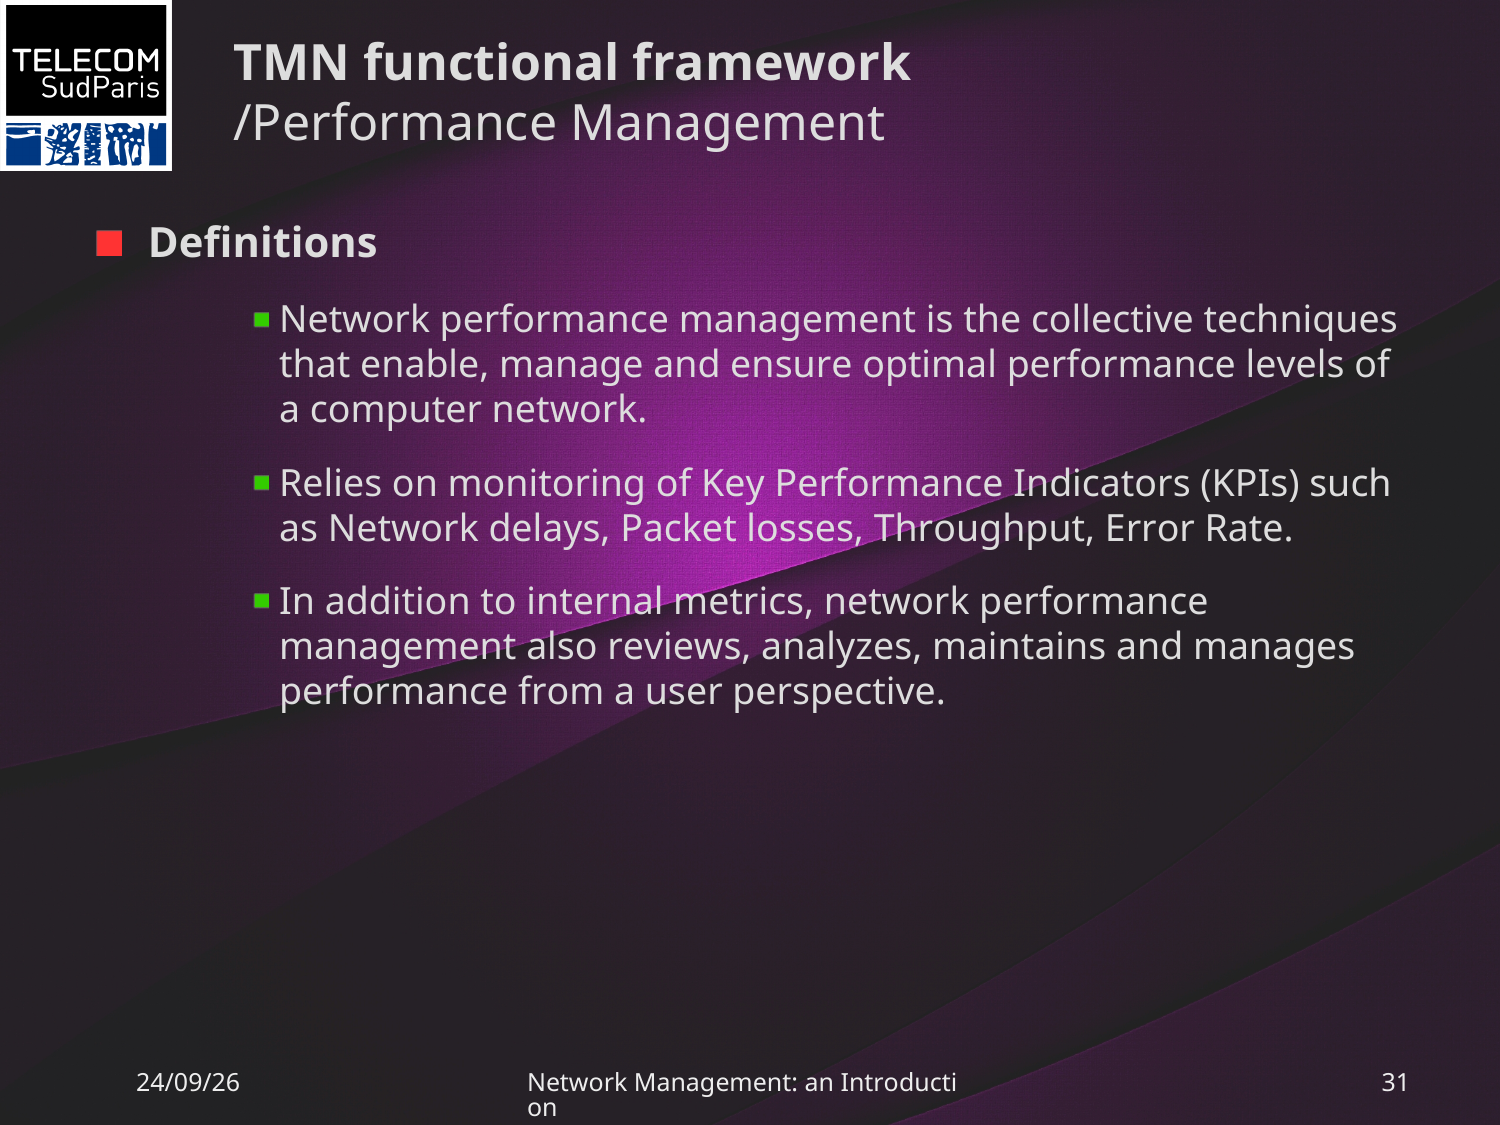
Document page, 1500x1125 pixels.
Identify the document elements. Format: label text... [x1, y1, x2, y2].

list Definitions Network performance management is the collective techniques that enable, manage and ensure optimal performance levels of a computer network. Relies on monitoring of Key Performance Indicators (KPIs) such as Network delays, Packet losses, Throughput, Error Rate. In addition to internal metrics, network performance management also reviews, analyzes, maintains and manages performance from a user perspective. [76, 207, 1427, 977]
picture [0, 0, 1500, 1125]
title TMN functional framework /Performance Management [218, 22, 1412, 158]
